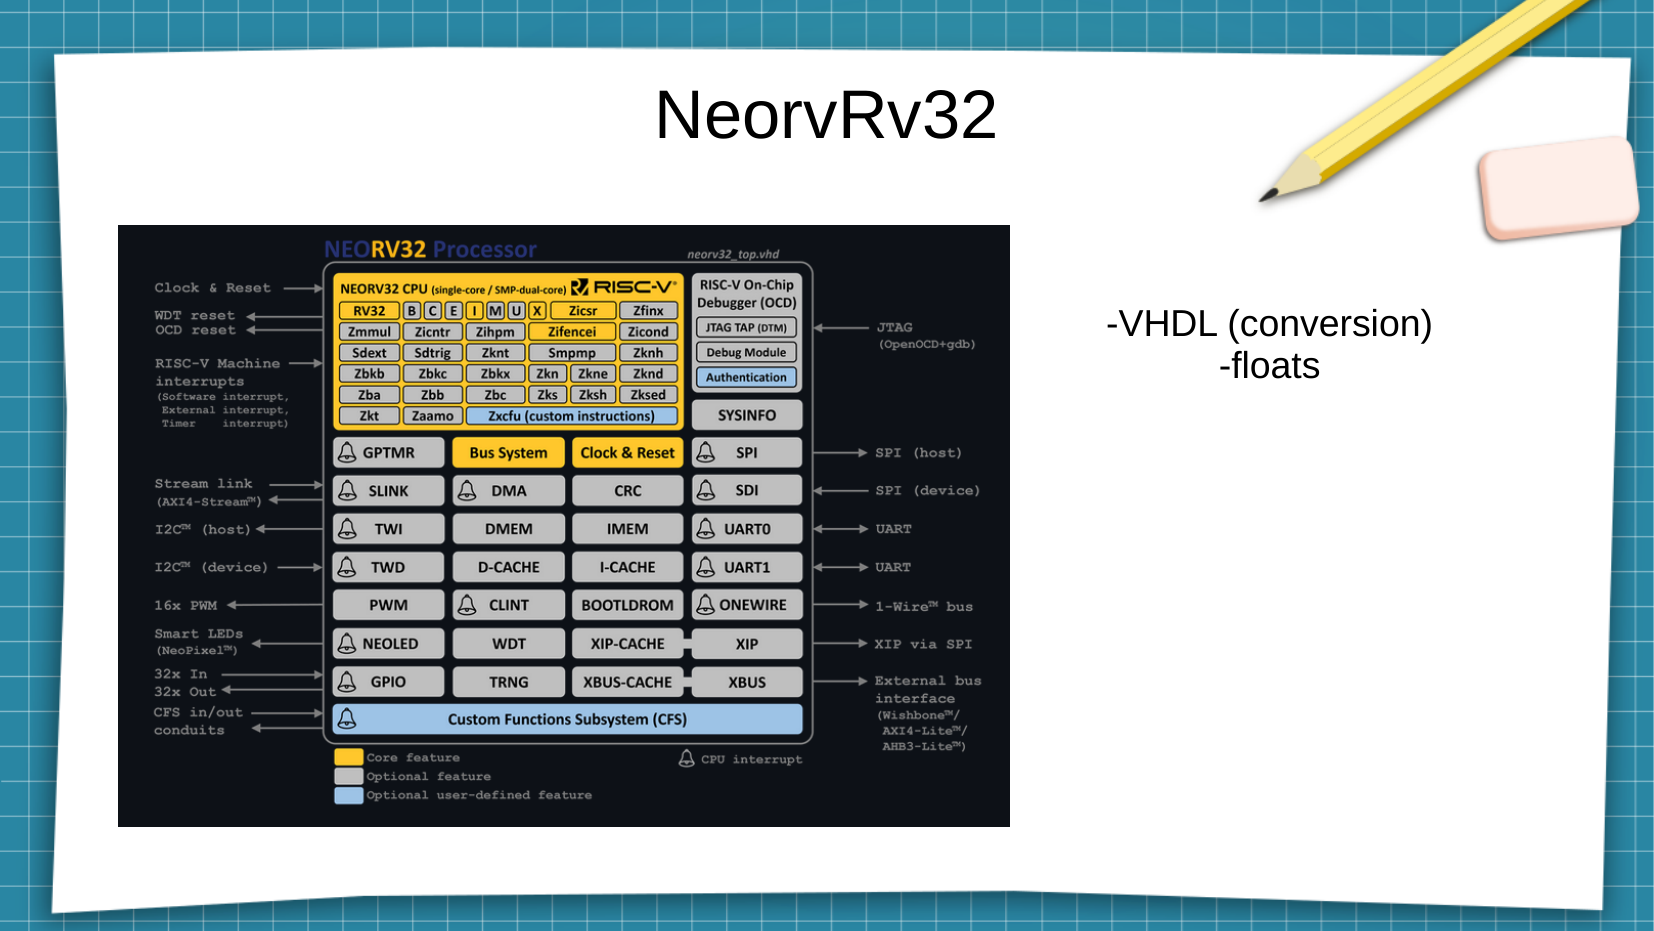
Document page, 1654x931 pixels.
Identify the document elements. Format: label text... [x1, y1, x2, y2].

title NeorvRv32 [82, 37, 1571, 193]
text_box -VHDL (conversion) -floats [1033, 295, 1506, 437]
picture [0, 0, 1654, 931]
